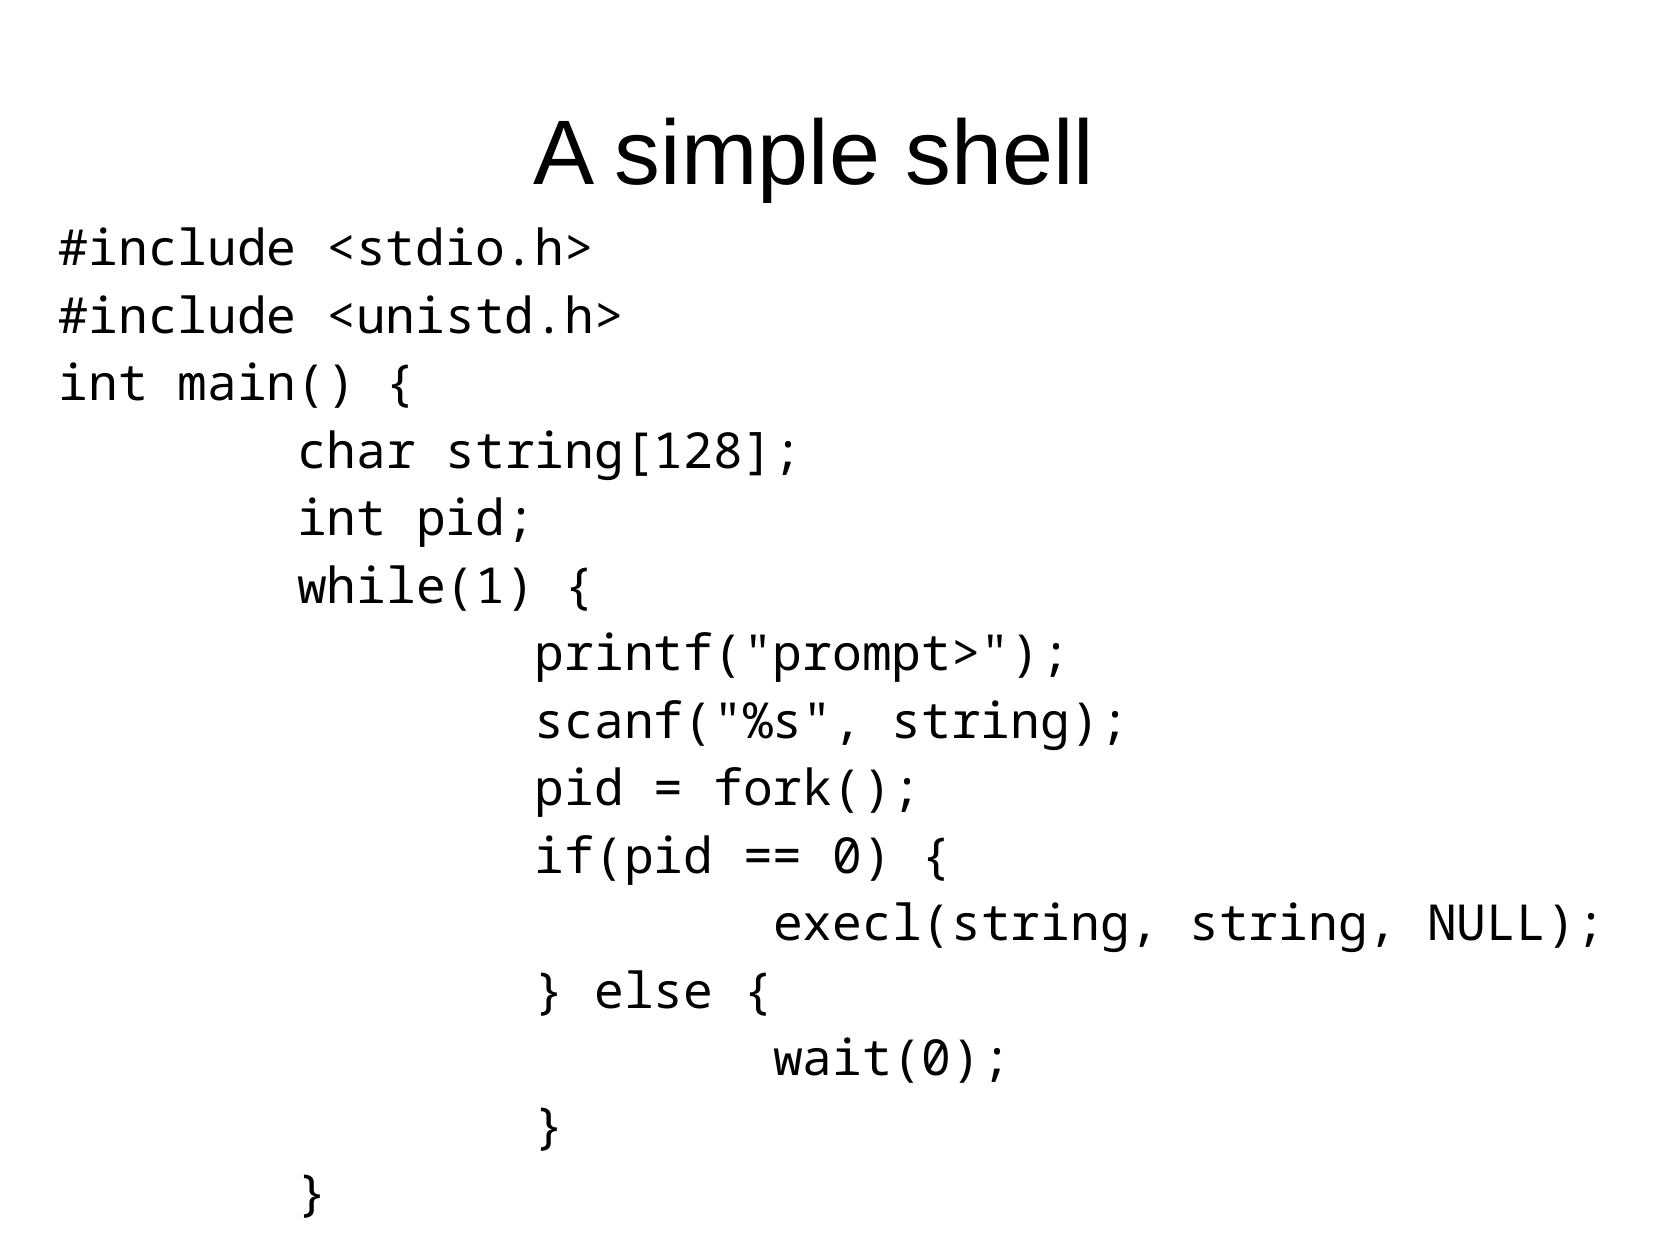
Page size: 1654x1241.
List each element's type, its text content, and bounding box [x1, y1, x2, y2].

title A simple shell [82, 49, 1571, 212]
list #include <stdio.h> #include <unistd.h> int main() { char string[128]; int pid; while(1) { printf("prompt>"); scanf("%s", string); pid = fork(); if(pid == 0) { execl(string, string, NULL); } else { wait(0); } } } [59, 212, 1654, 1241]
